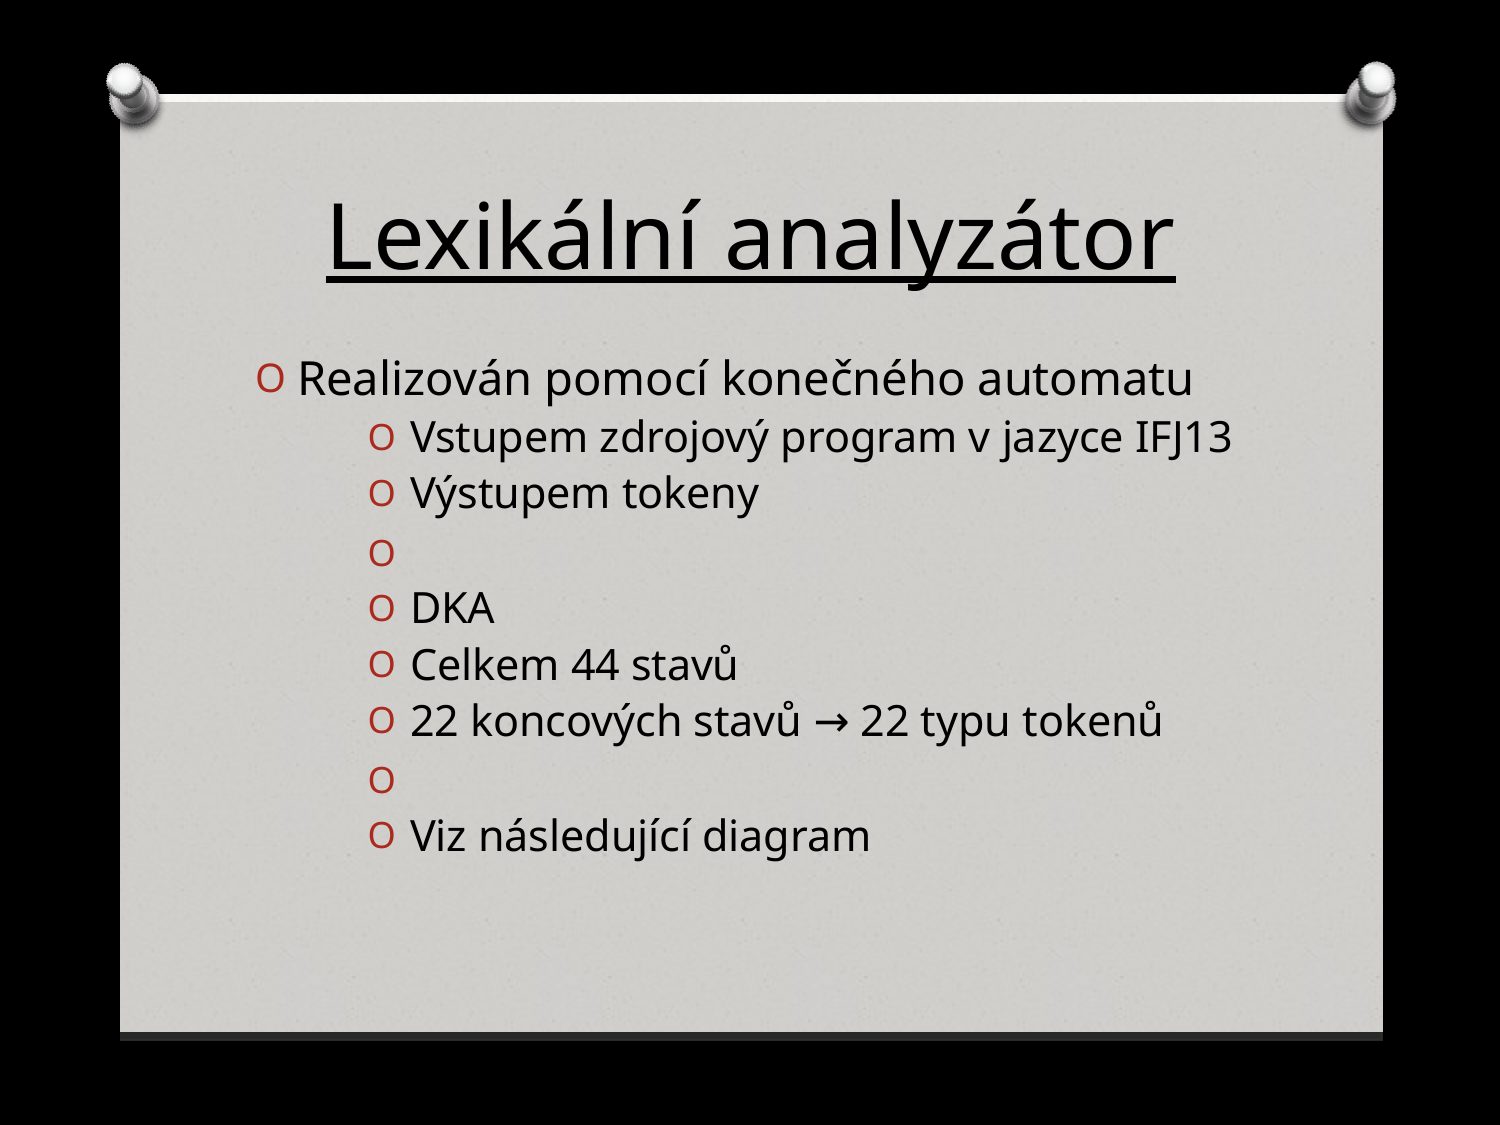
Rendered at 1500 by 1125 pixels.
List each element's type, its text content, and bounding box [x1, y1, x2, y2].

list Realizován pomocí konečného automatu Vstupem zdrojový program v jazyce IFJ13 Výstupem tokeny DKA Celkem 44 stavů 22 koncových stavů → 22 typu tokenů Viz následující diagram [240, 347, 1257, 939]
title Lexikální analyzátor [179, 134, 1323, 332]
